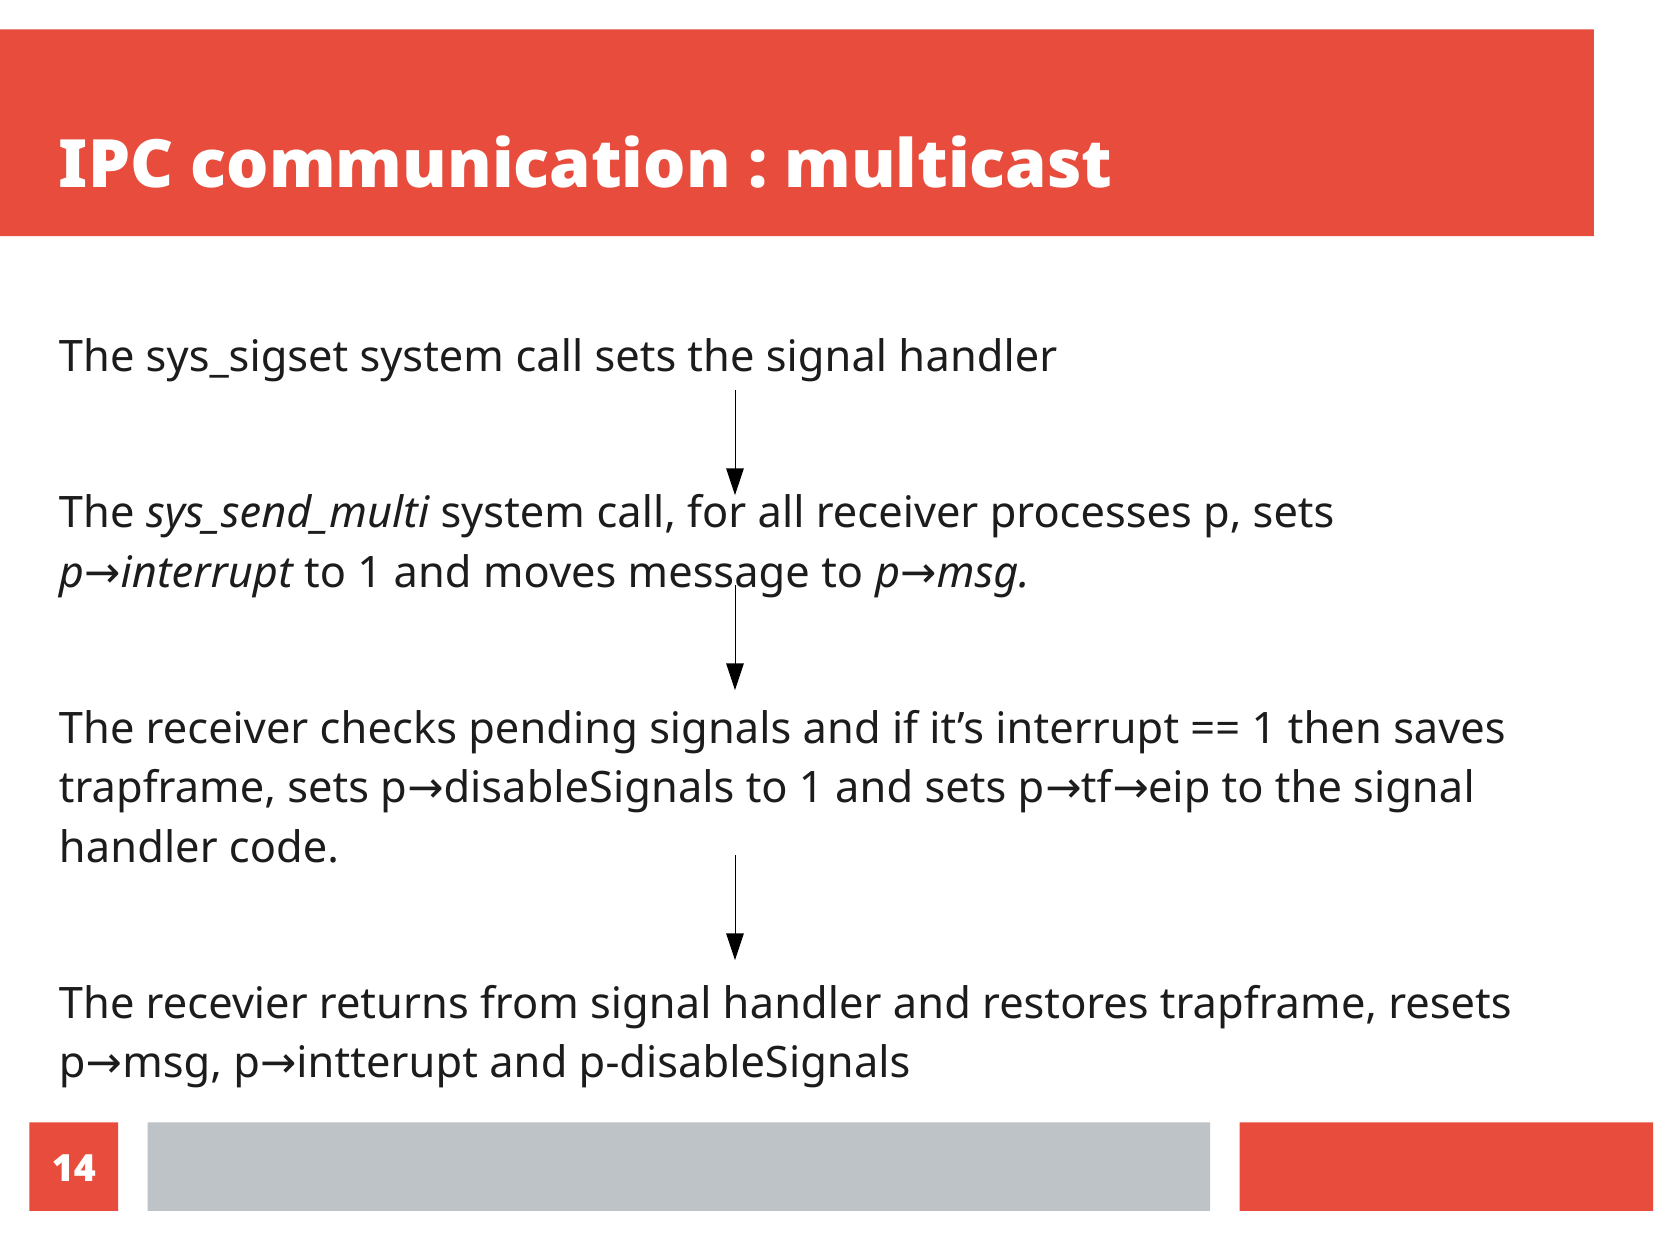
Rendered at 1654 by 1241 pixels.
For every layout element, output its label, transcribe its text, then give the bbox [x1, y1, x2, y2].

list The sys_sigset system call sets the signal handler The sys_send_multi system call, for all receiver processes p, sets p→interrupt to 1 and moves message to p→msg. The receiver checks pending signals and if it’s interrupt == 1 then saves trapframe, sets p→disableSignals to 1 and sets p→tf→eip to the signal handler code. The recevier returns from signal handler and restores trapframe, resets p→msg, p→intterupt and p-disableSignals [58, 324, 1565, 1093]
title IPC communication : multicast [58, 59, 1594, 207]
